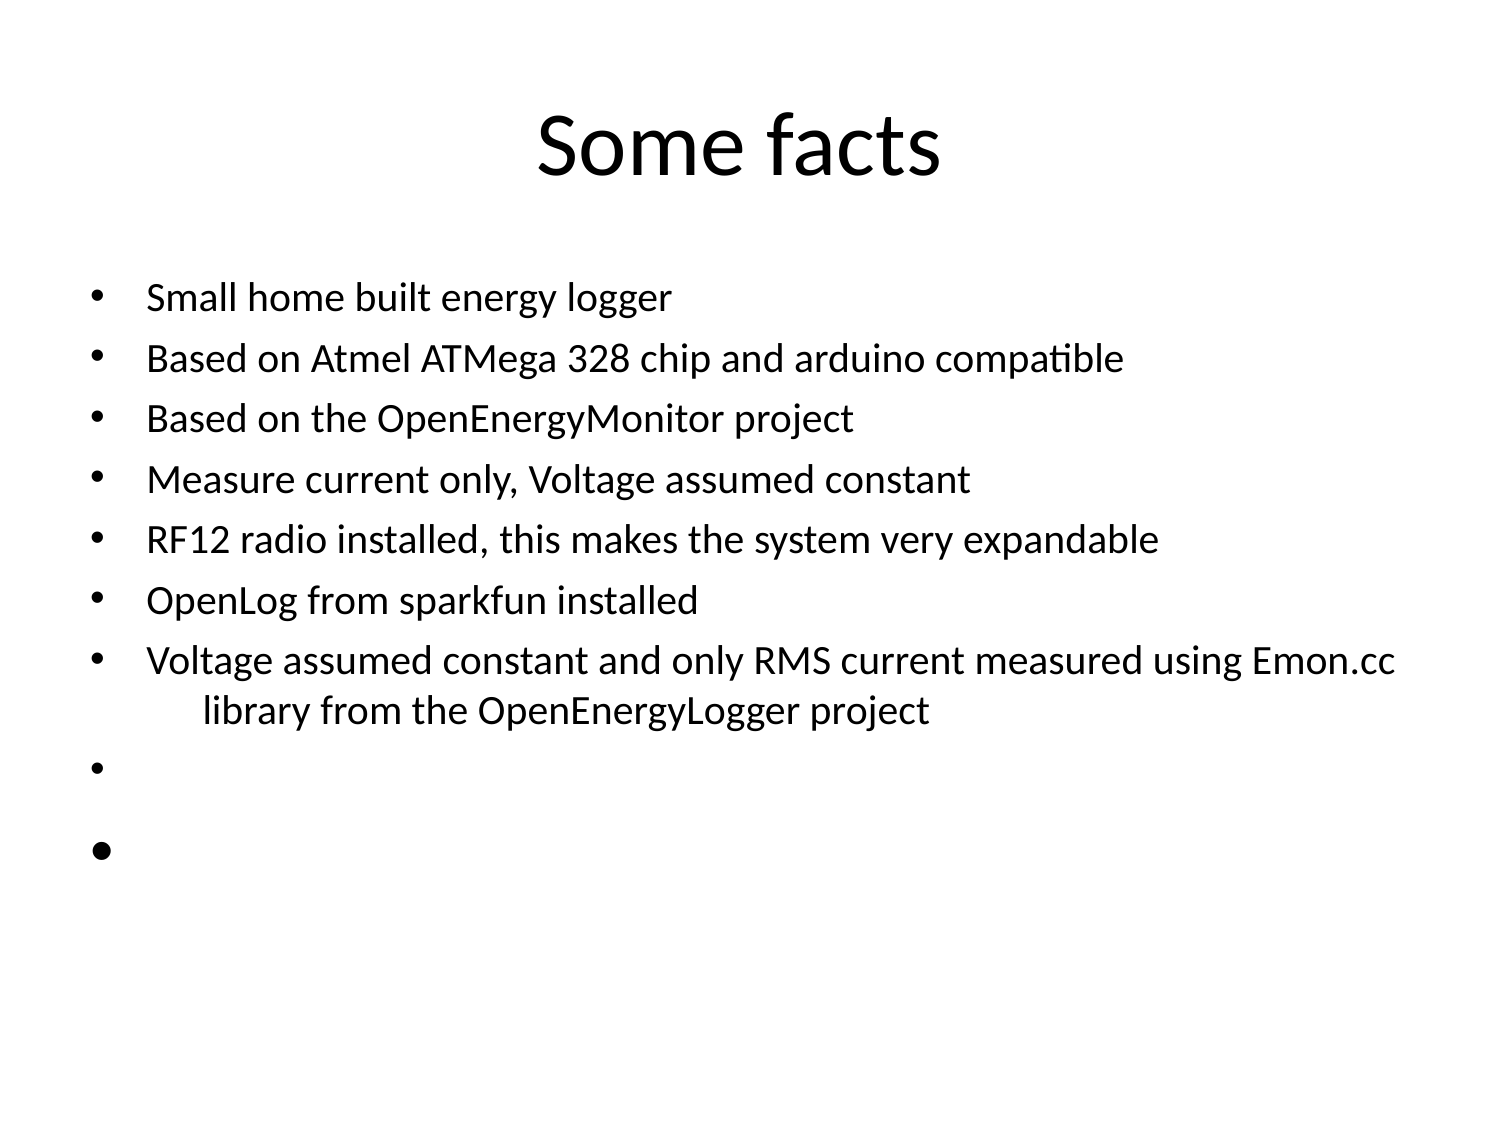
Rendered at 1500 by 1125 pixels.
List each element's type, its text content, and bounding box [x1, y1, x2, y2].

title Some facts [75, 45, 1426, 233]
list Small home built energy logger Based on Atmel ATMega 328 chip and arduino compatible Based on the OpenEnergyMonitor project Measure current only, Voltage assumed constant RF12 radio installed, this makes the system very expandable OpenLog from sparkfun installed Voltage assumed constant and only RMS current measured using Emon.cc library from the OpenEnergyLogger project [75, 262, 1426, 1005]
